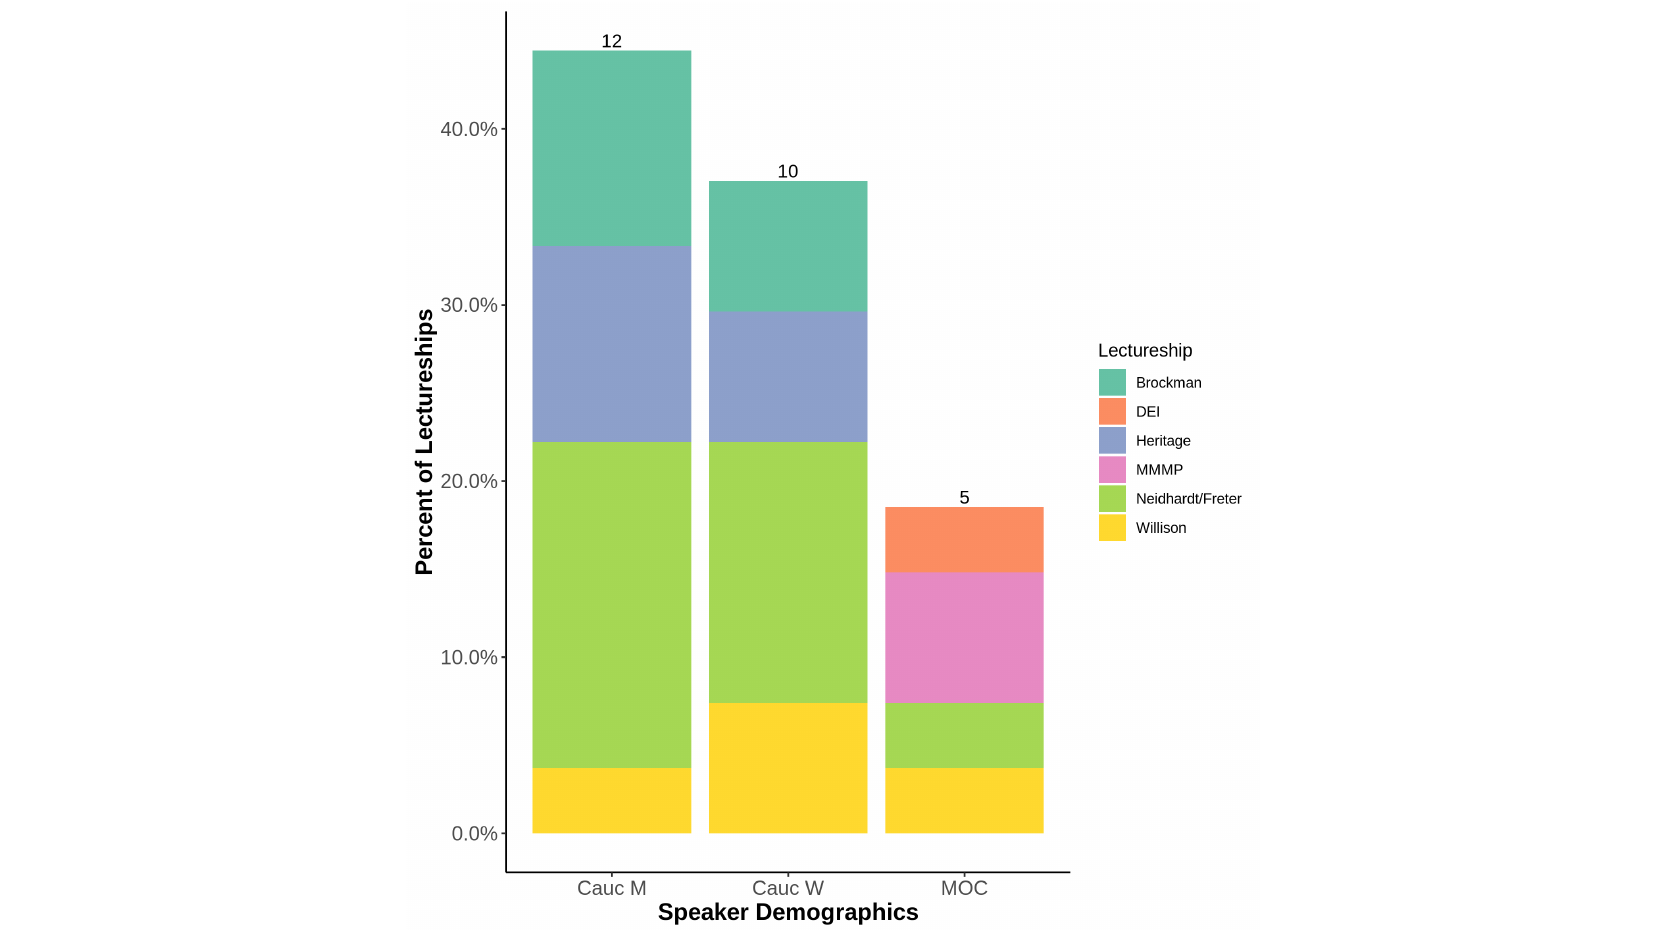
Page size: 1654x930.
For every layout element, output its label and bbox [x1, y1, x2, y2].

picture [406, 2, 1260, 930]
